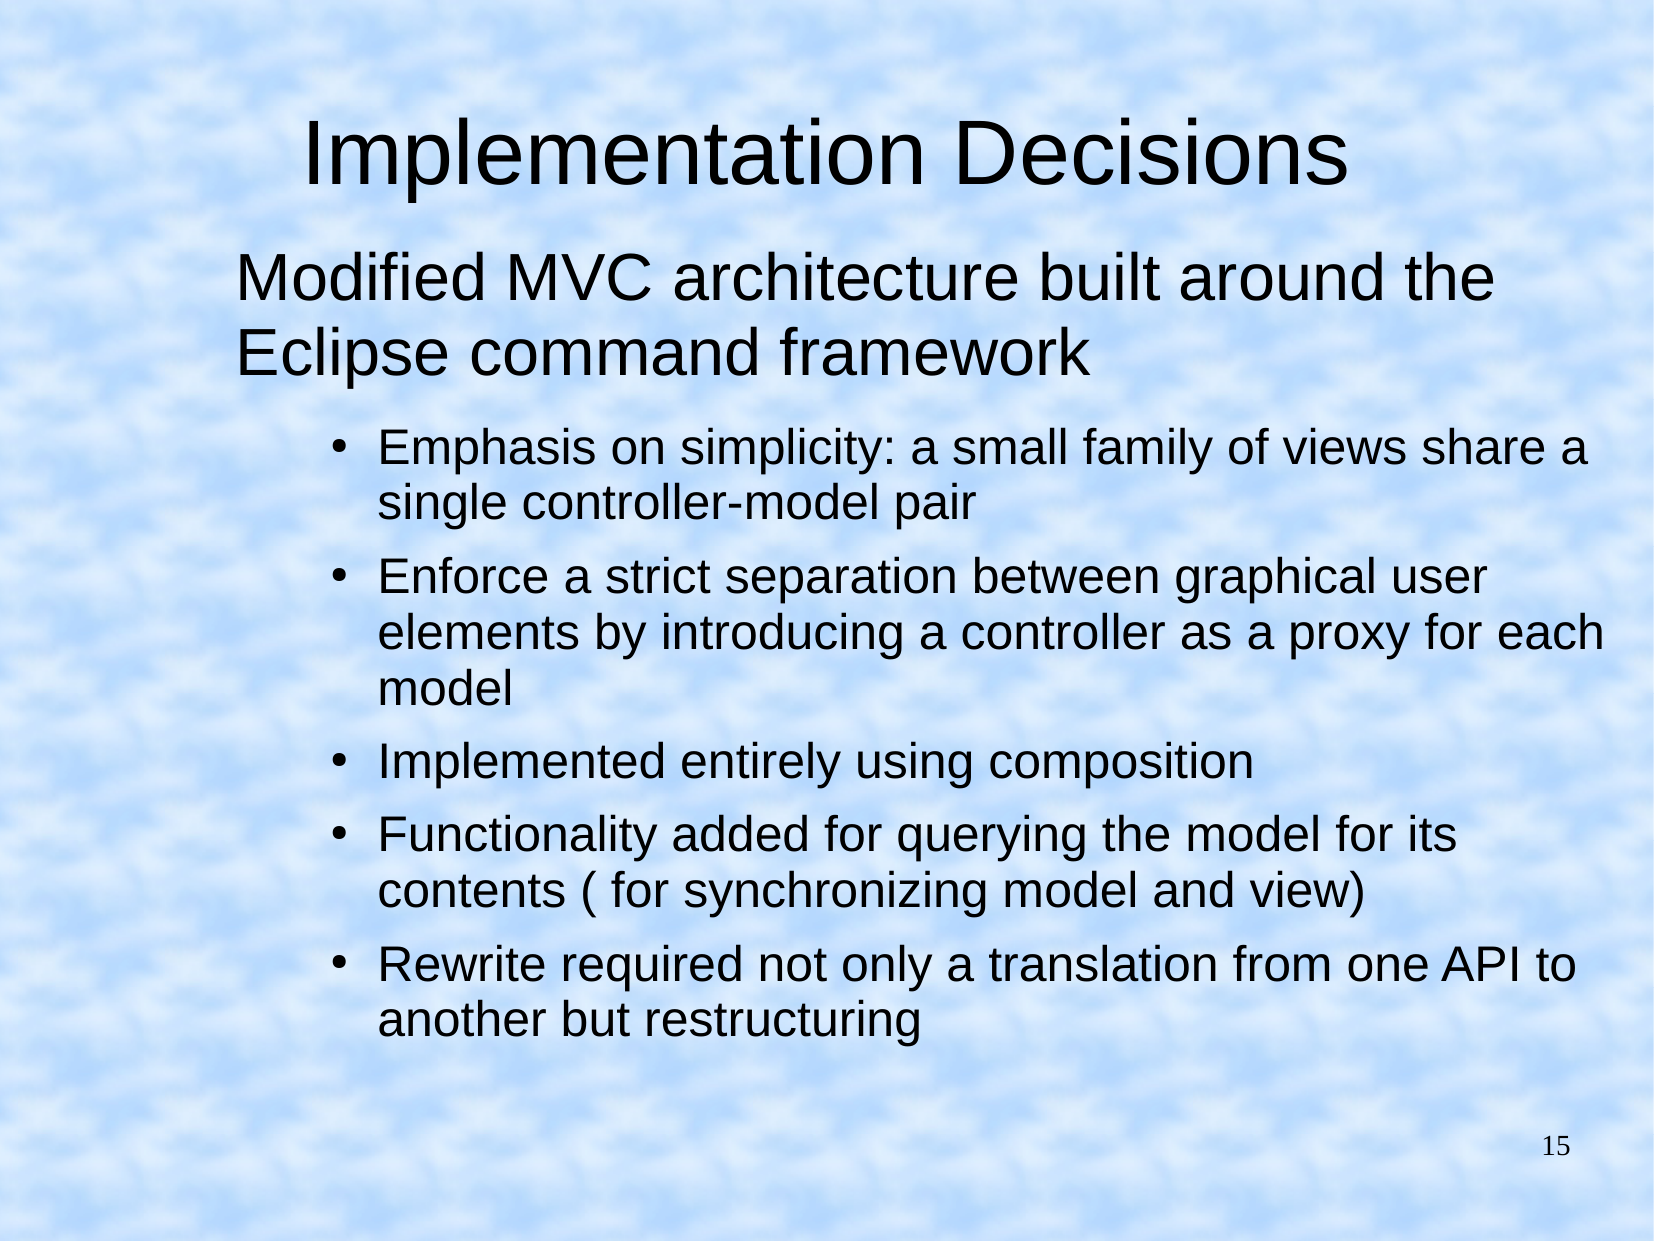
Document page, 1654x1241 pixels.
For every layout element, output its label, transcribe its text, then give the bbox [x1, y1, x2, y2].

title Implementation Decisions [82, 49, 1571, 257]
list Modified MVC architecture built around the Eclipse command framework Emphasis on simplicity: a small family of views share a single controller-model pair Enforce a strict separation between graphical user elements by introducing a controller as a proxy for each model Implemented entirely using composition Functionality added for querying the model for its contents ( for synchronizing model and view) Rewrite required not only a translation from one API to another but restructuring [165, 240, 1621, 1175]
picture [0, 0, 1654, 1241]
